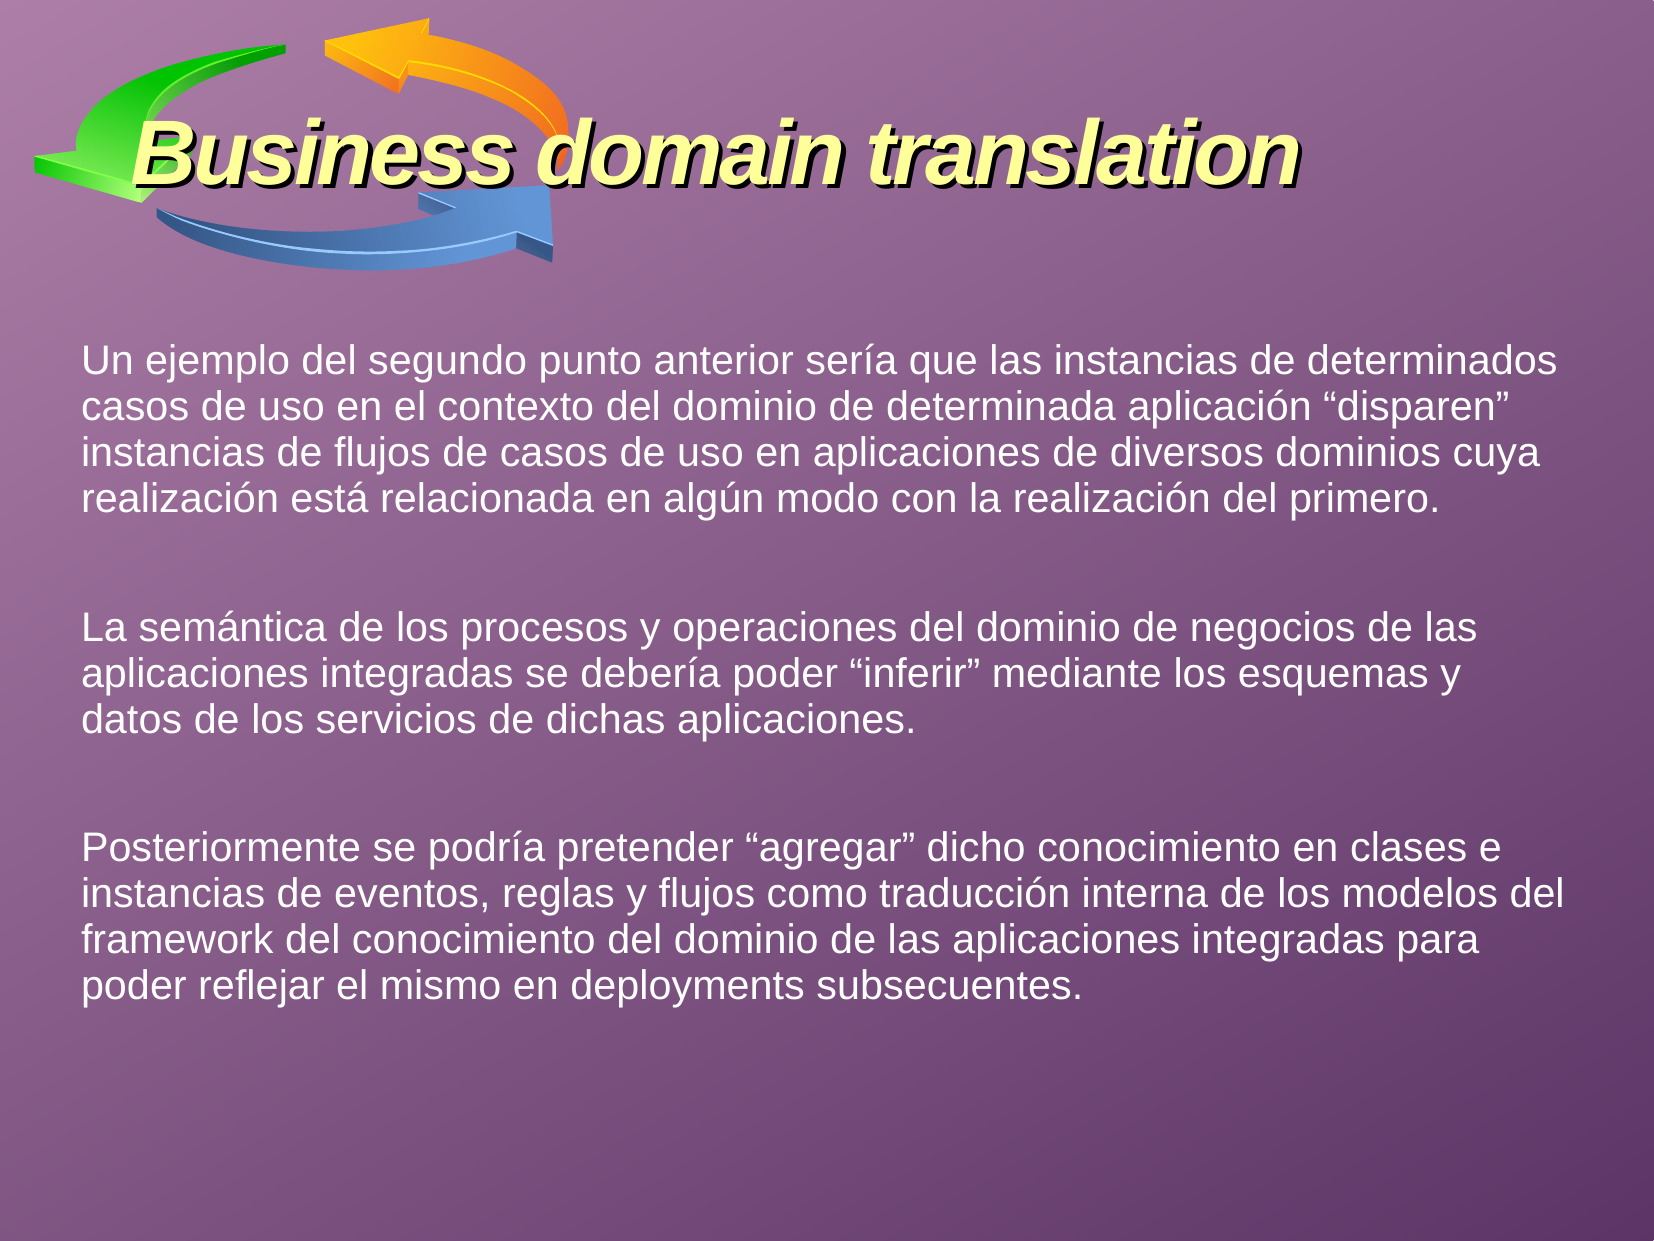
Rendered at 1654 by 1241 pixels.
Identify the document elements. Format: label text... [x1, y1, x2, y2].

title Business domain translation [82, 49, 1571, 257]
list Un ejemplo del segundo punto anterior sería que las instancias de determinados casos de uso en el contexto del dominio de determinada aplicación “disparen” instancias de flujos de casos de uso en aplicaciones de diversos dominios cuya realización está relacionada en algún modo con la realización del primero. La semántica de los procesos y operaciones del dominio de negocios de las aplicaciones integradas se debería poder “inferir” mediante los esquemas y datos de los servicios de dichas aplicaciones. Posteriormente se podría pretender “agregar” dicho conocimiento en clases e instancias de eventos, reglas y flujos como traducción interna de los modelos del framework del conocimiento del dominio de las aplicaciones integradas para poder reflejar el mismo en deployments subsecuentes. [81, 337, 1570, 1057]
picture [23, 11, 576, 279]
